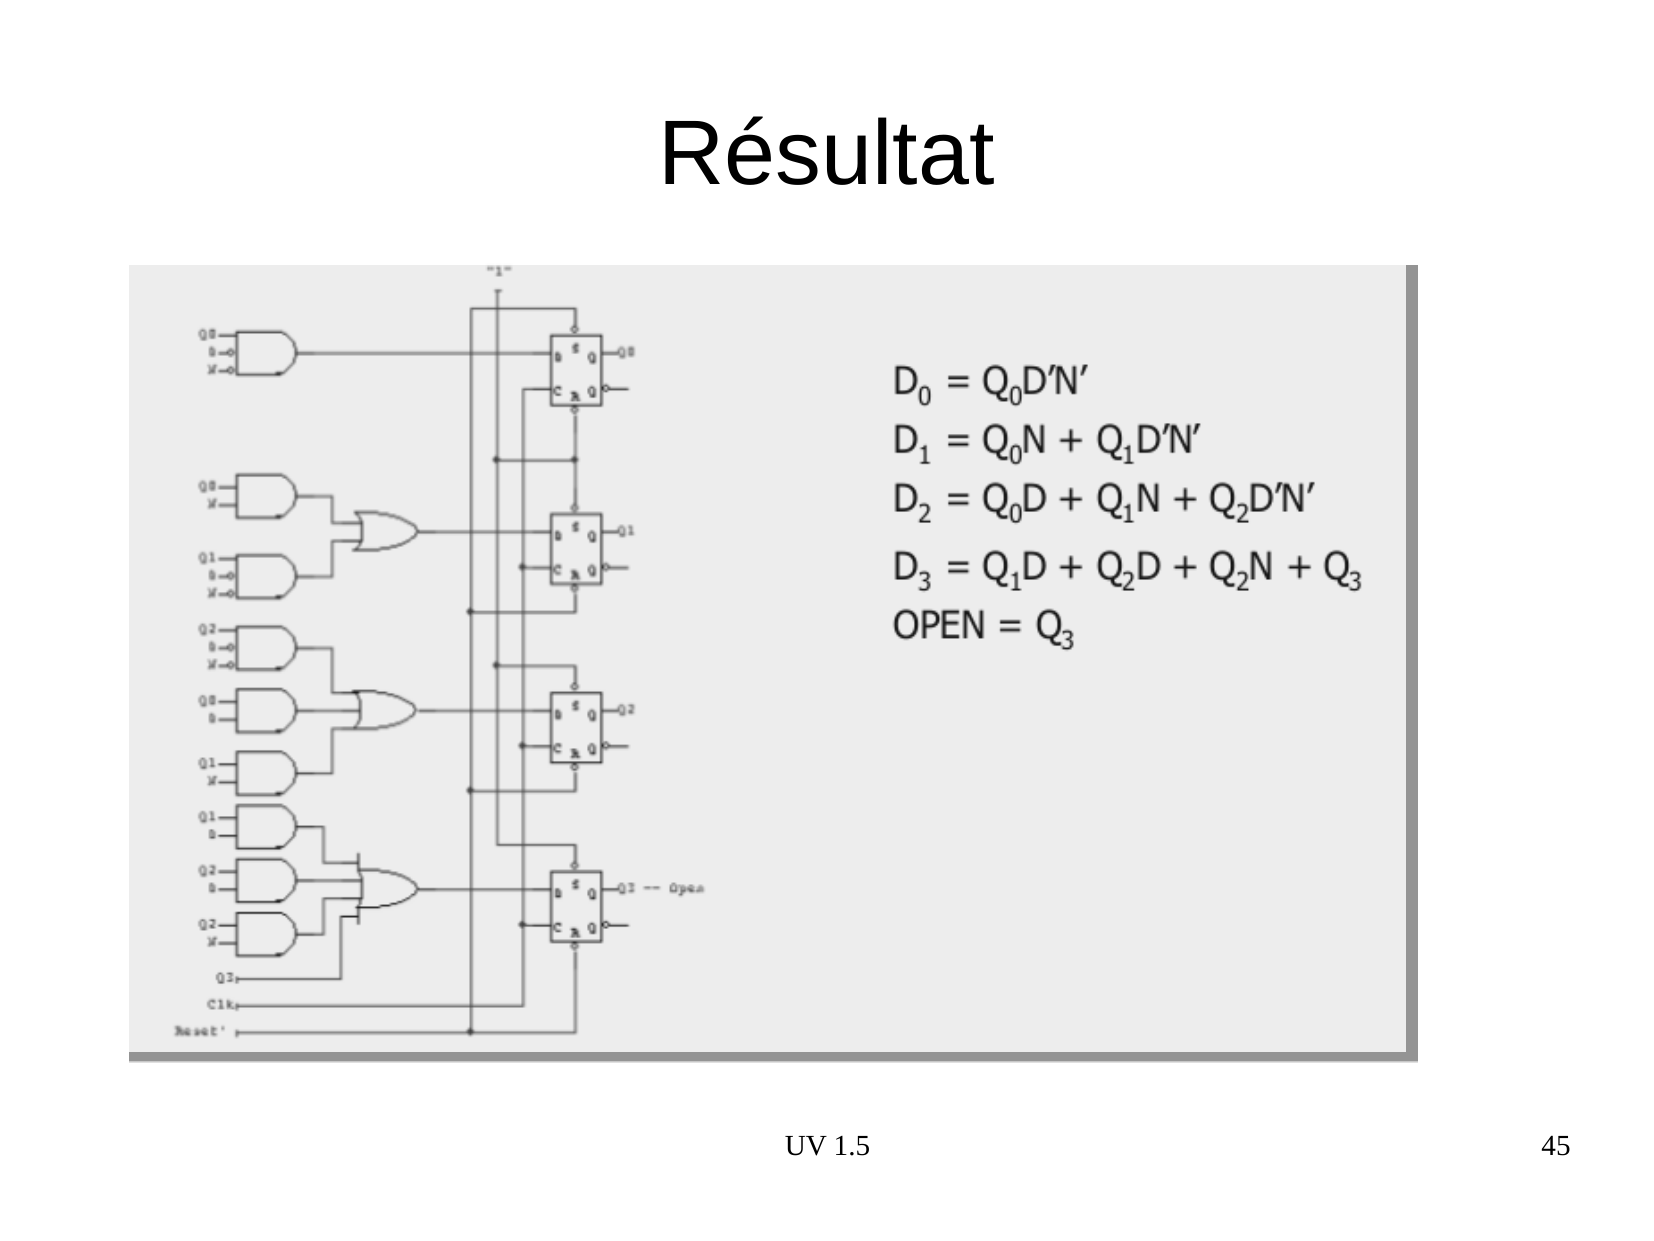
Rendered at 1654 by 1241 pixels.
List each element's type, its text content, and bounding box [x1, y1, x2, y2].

picture [118, 253, 1406, 1052]
title Résultat [82, 49, 1571, 257]
